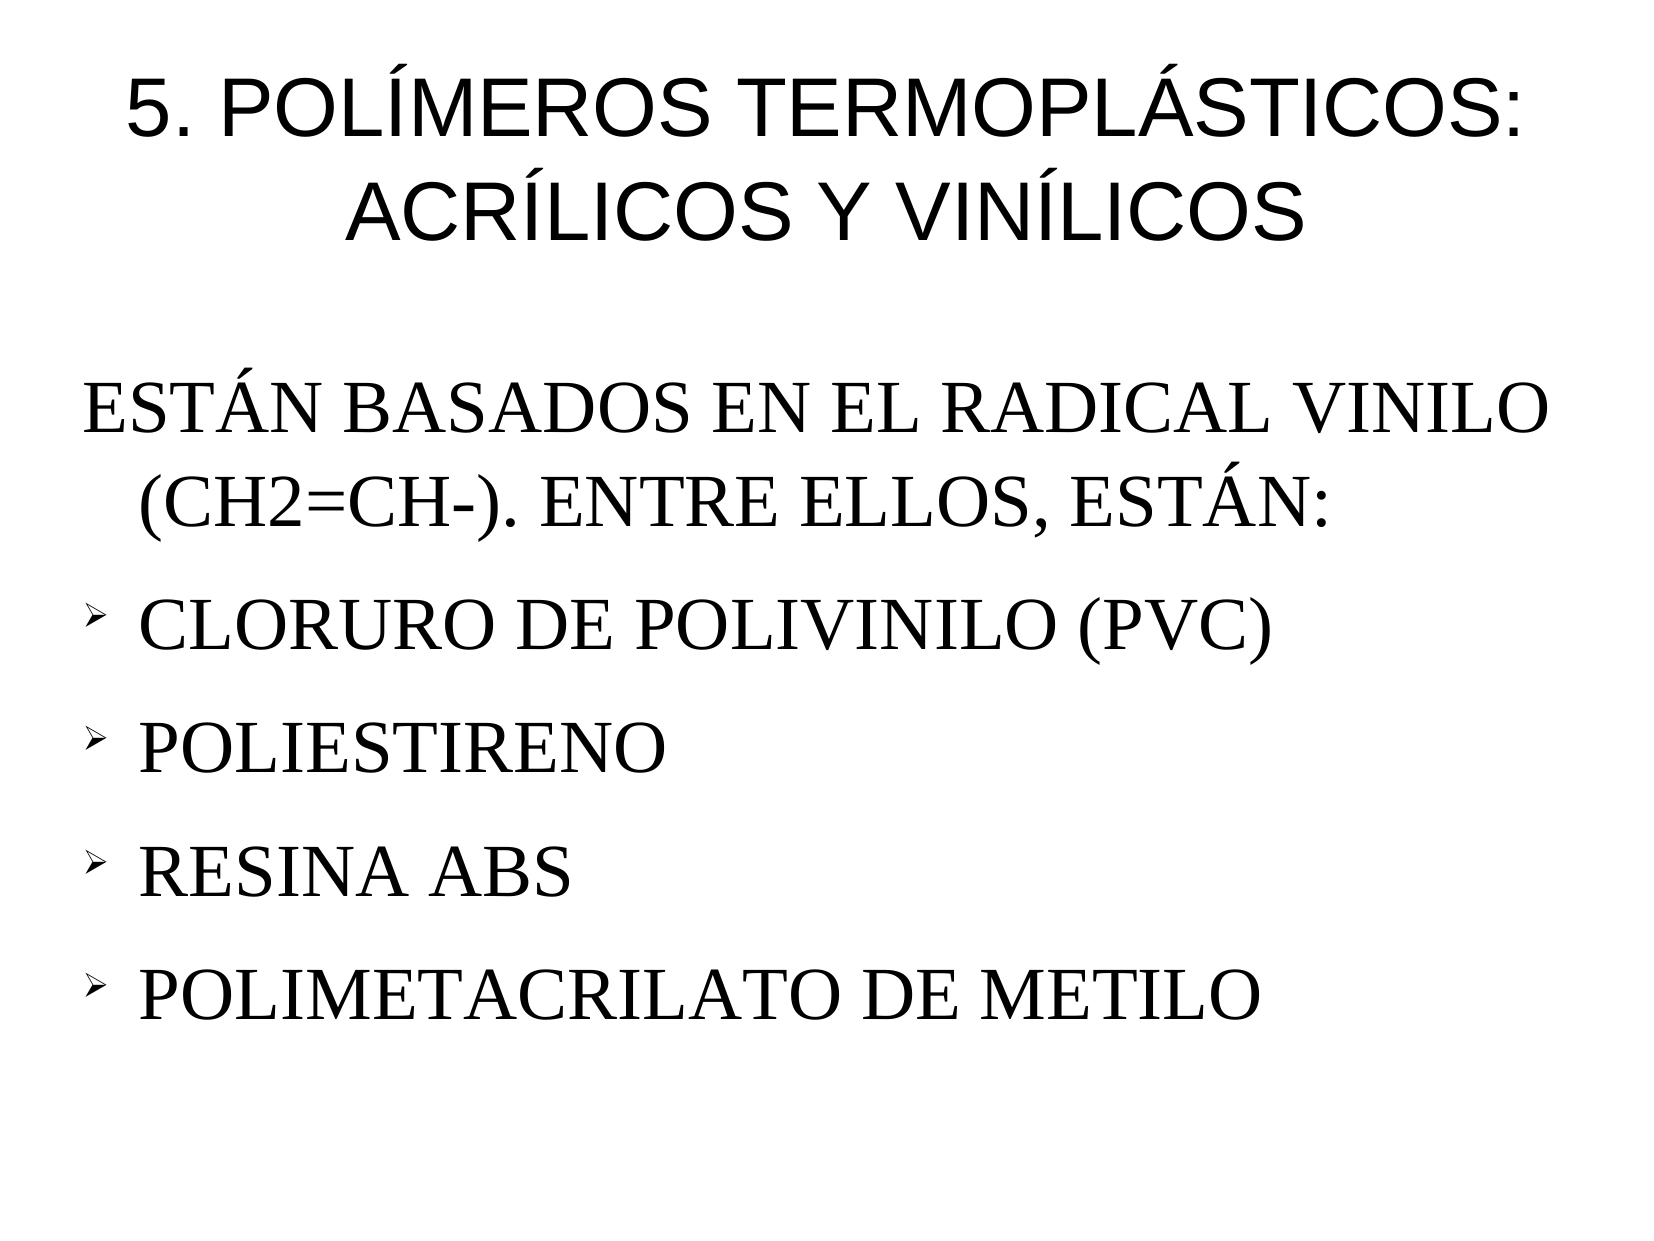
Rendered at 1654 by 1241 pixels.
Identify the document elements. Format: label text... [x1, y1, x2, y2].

list ESTÁN BASADOS EN EL RADICAL VINILO (CH2=CH-). ENTRE ELLOS, ESTÁN: CLORURO DE POLIVINILO (PVC) POLIESTIRENO RESINA ABS POLIMETACRILATO DE METILO [82, 354, 1571, 1109]
title 5. POLÍMEROS TERMOPLÁSTICOS: ACRÍLICOS Y VINÍLICOS [82, 48, 1571, 257]
